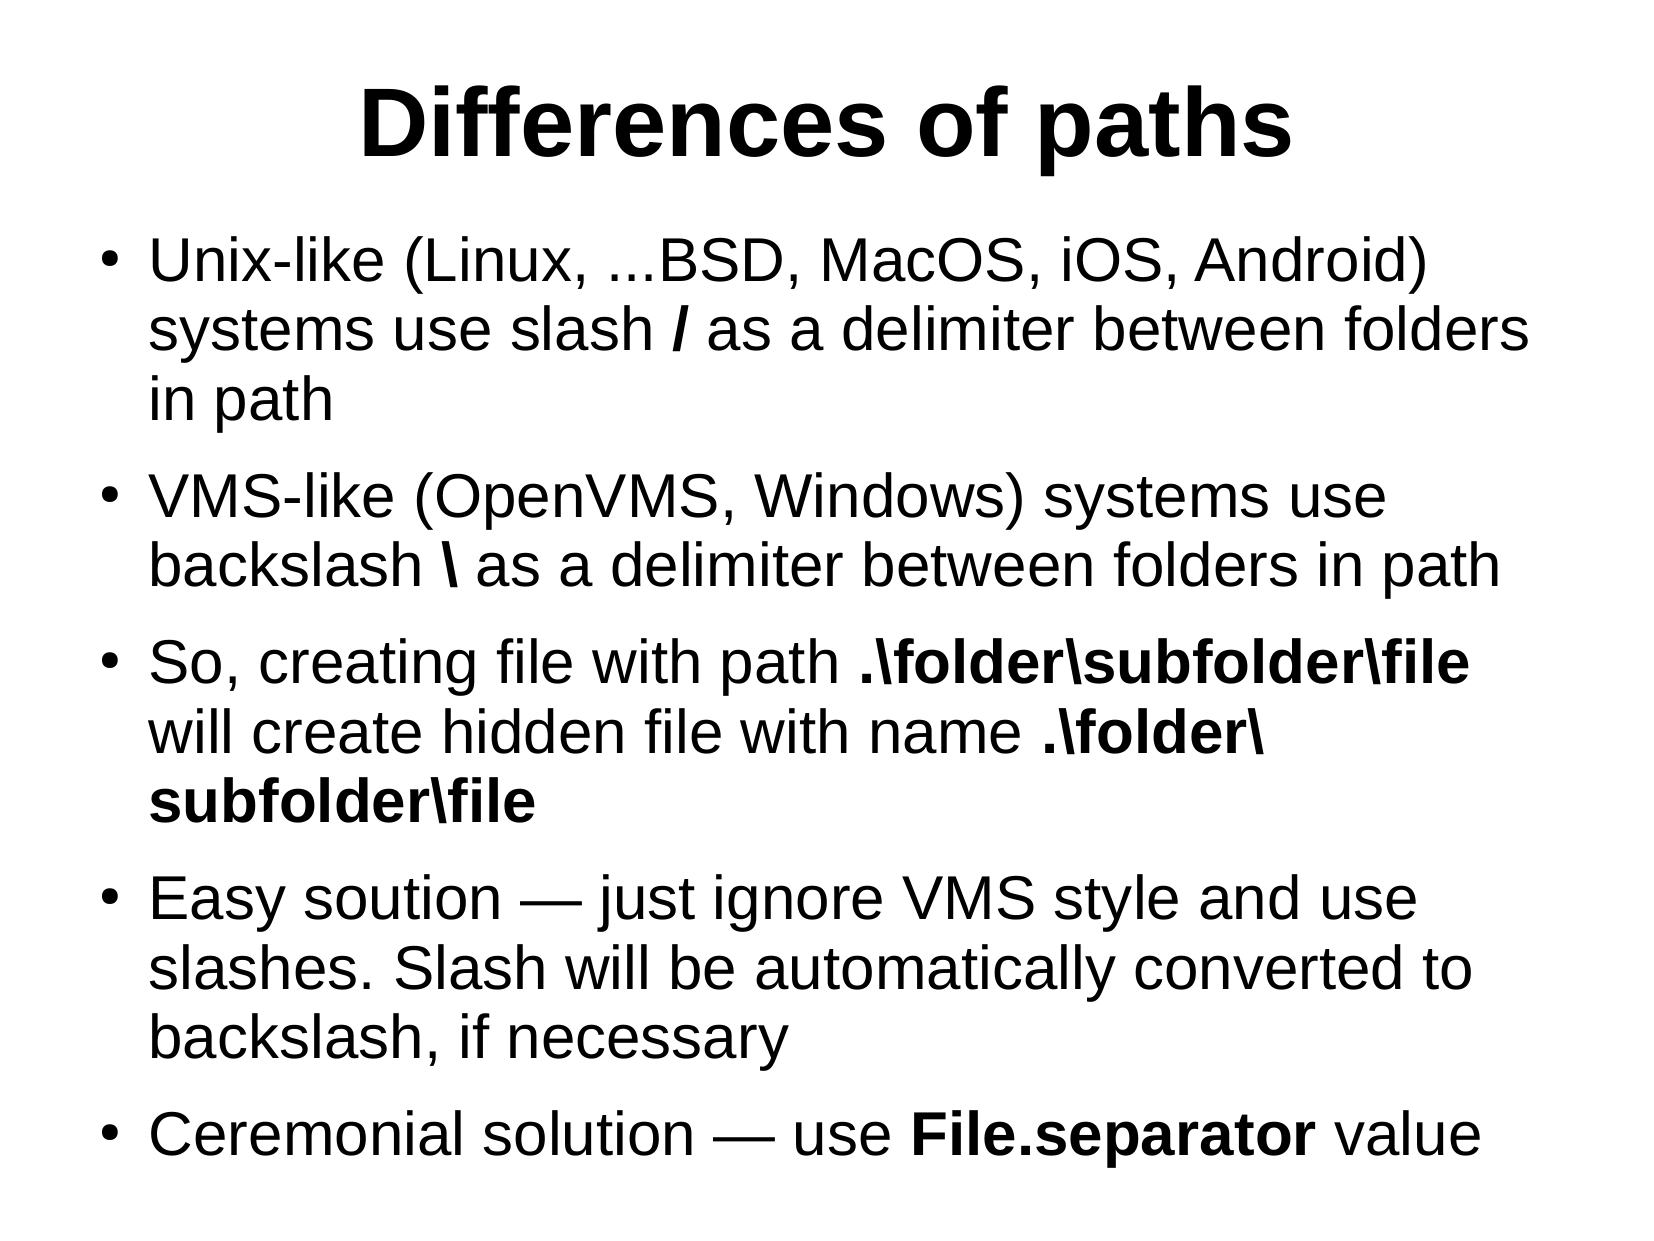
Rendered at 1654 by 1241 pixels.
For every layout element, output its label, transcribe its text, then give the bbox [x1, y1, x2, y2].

title Differences of paths [82, 49, 1571, 196]
list Unix-like (Linux, ...BSD, MacOS, iOS, Android) systems use slash / as a delimiter between folders in path VMS-like (OpenVMS, Windows) systems use backslash \ as a delimiter between folders in path So, creating file with path .\folder\subfolder\file will create hidden file with name .\folder\subfolder\file Easy soution — just ignore VMS style and use slashes. Slash will be automatically converted to backslash, if necessary Ceremonial solution — use File.separator value [82, 225, 1538, 1186]
